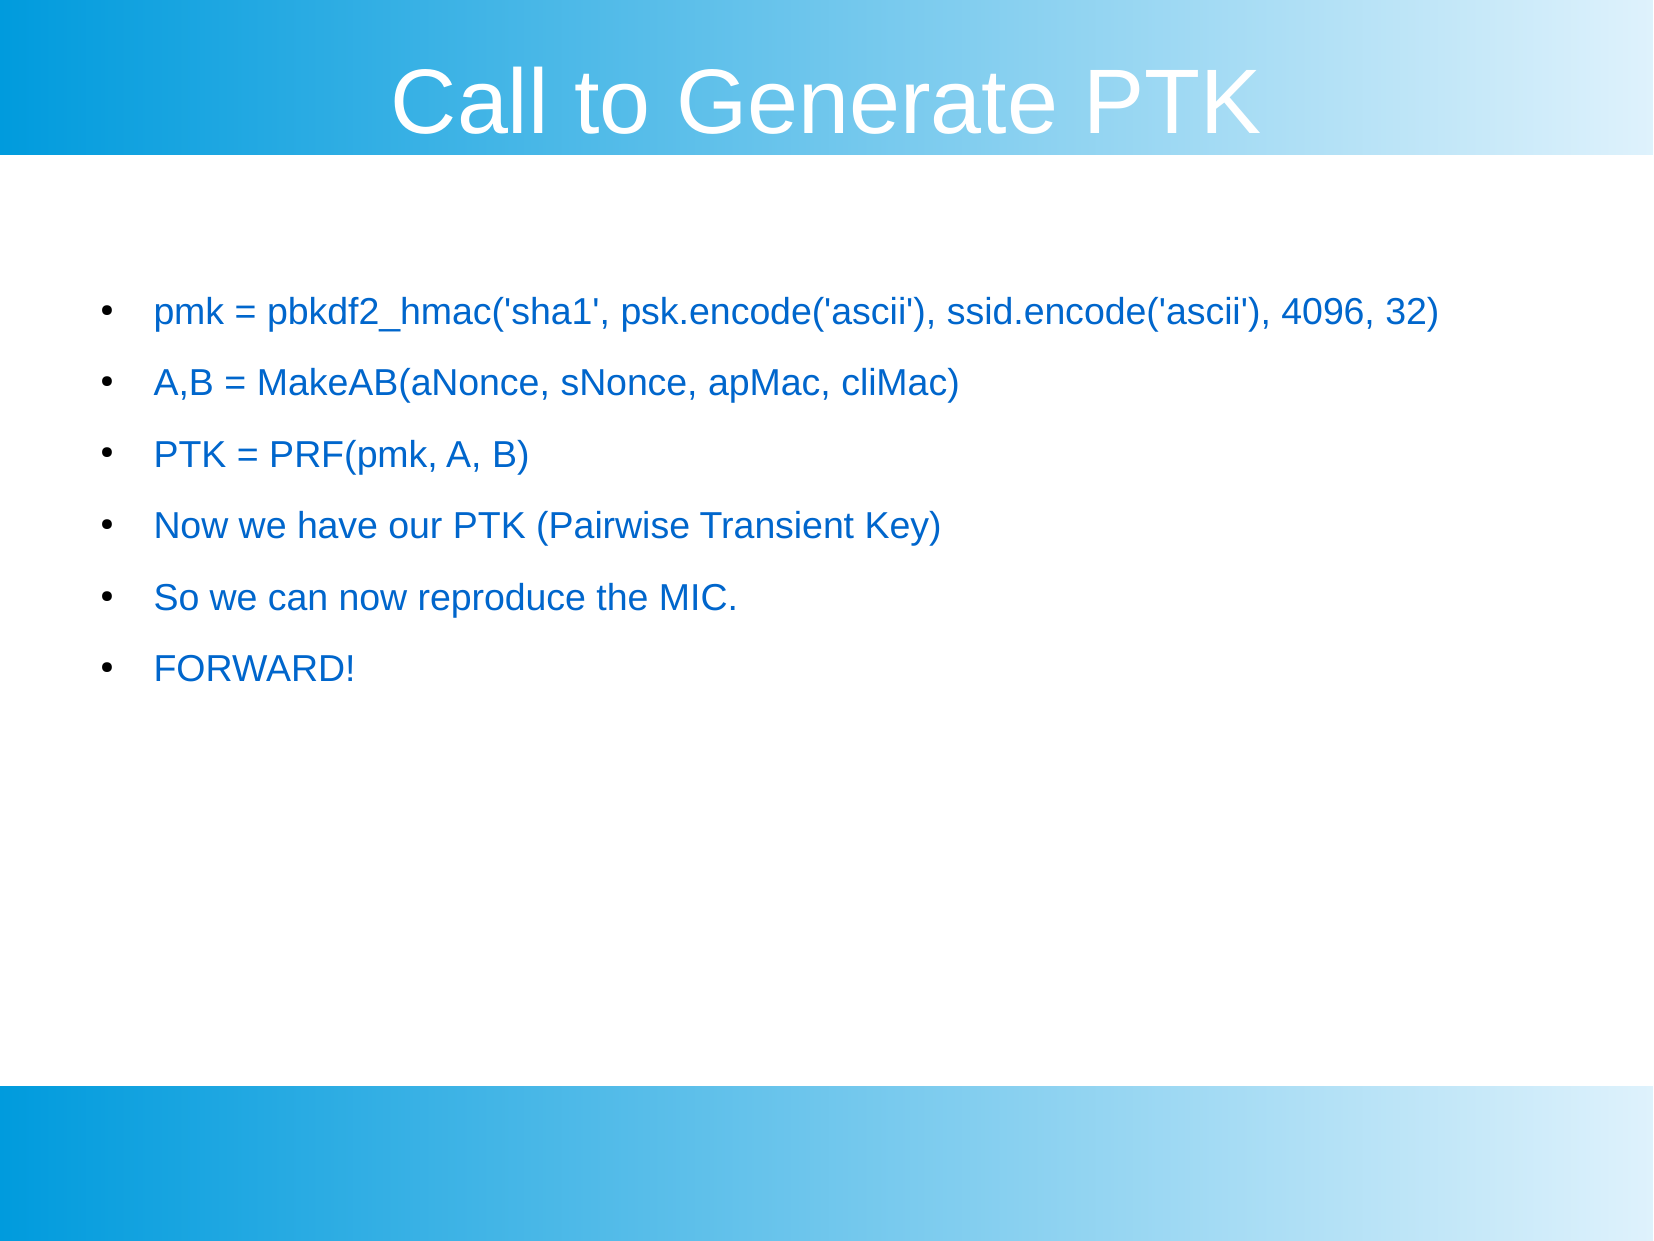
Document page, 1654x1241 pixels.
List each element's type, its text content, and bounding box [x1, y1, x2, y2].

title Call to Generate PTK [82, 49, 1571, 155]
list pmk = pbkdf2_hmac('sha1', psk.encode('ascii'), ssid.encode('ascii'), 4096, 32) A,B = MakeAB(aNonce, sNonce, apMac, cliMac) PTK = PRF(pmk, A, B) Now we have our PTK (Pairwise Transient Key) So we can now reproduce the MIC. FORWARD! [82, 290, 1571, 1010]
